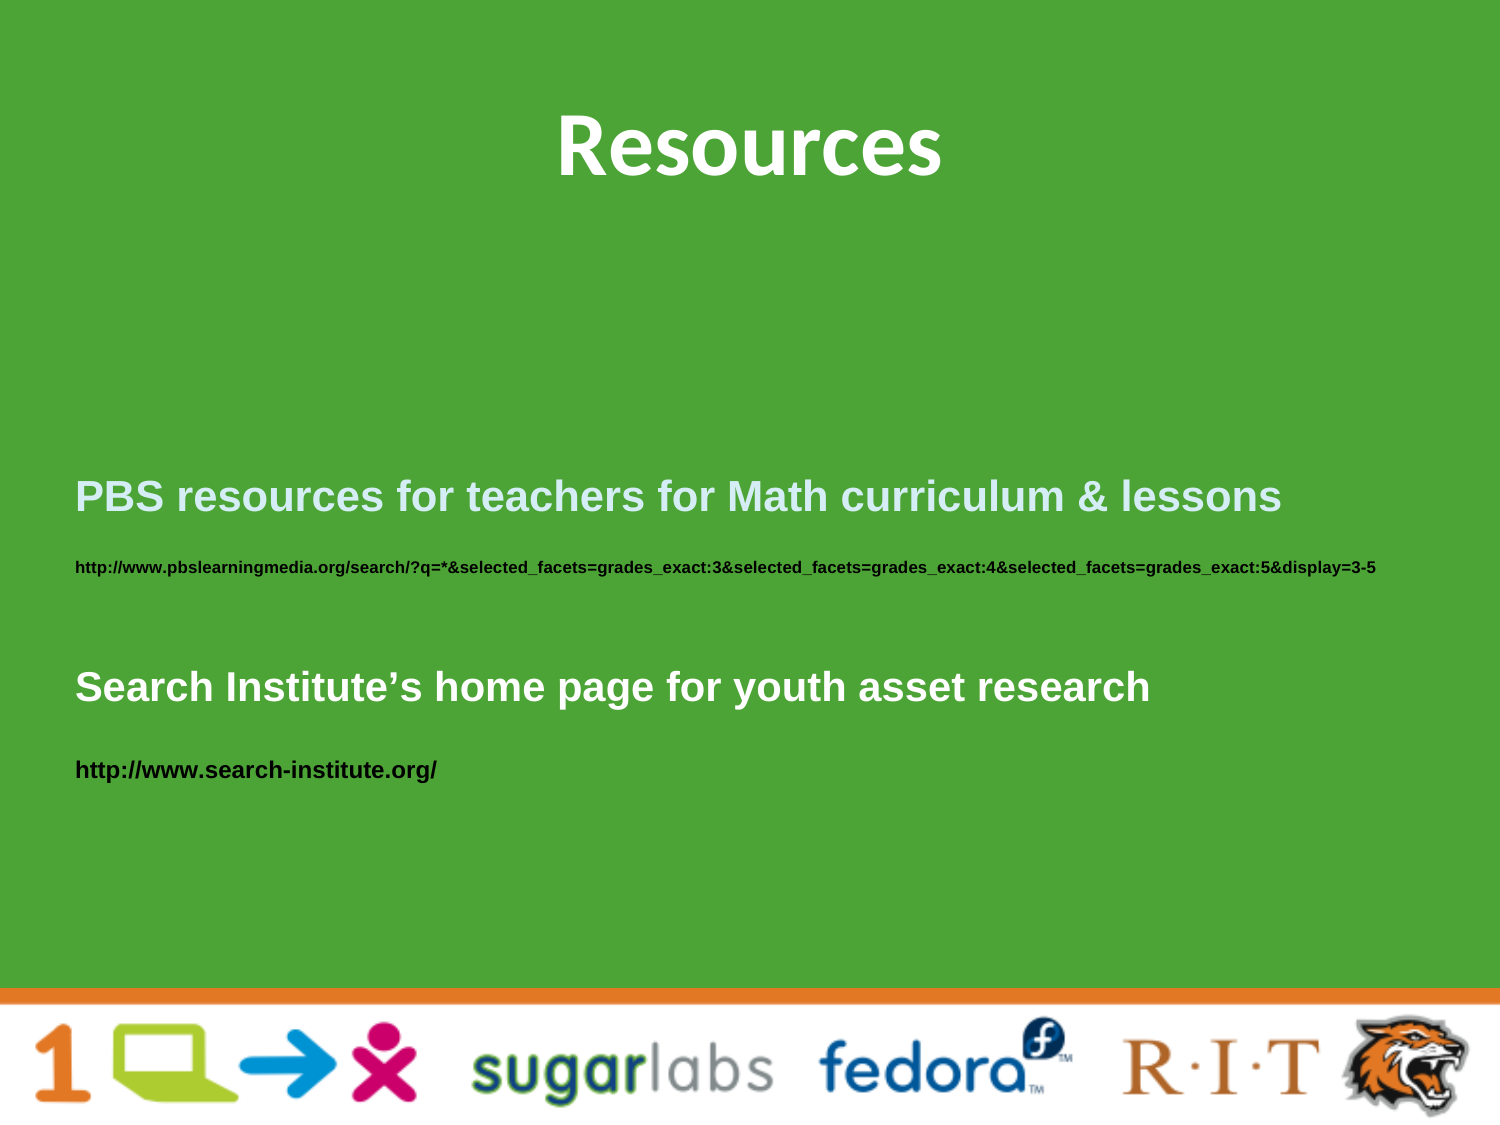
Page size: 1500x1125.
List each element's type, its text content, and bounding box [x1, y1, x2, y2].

title Resources [75, 45, 1425, 233]
subtitle PBS resources for teachers for Math curriculum & lessons http://www.pbslearningmedia.org/search/?q=*&selected_facets=grades_exact:3&selected_facets=grades_exact:4&selected_facets=grades_exact:5&display=3-5 Search Institute’s home page for youth asset research http://www.search-institute.org/ [75, 262, 1425, 1005]
picture [0, 988, 1500, 1125]
